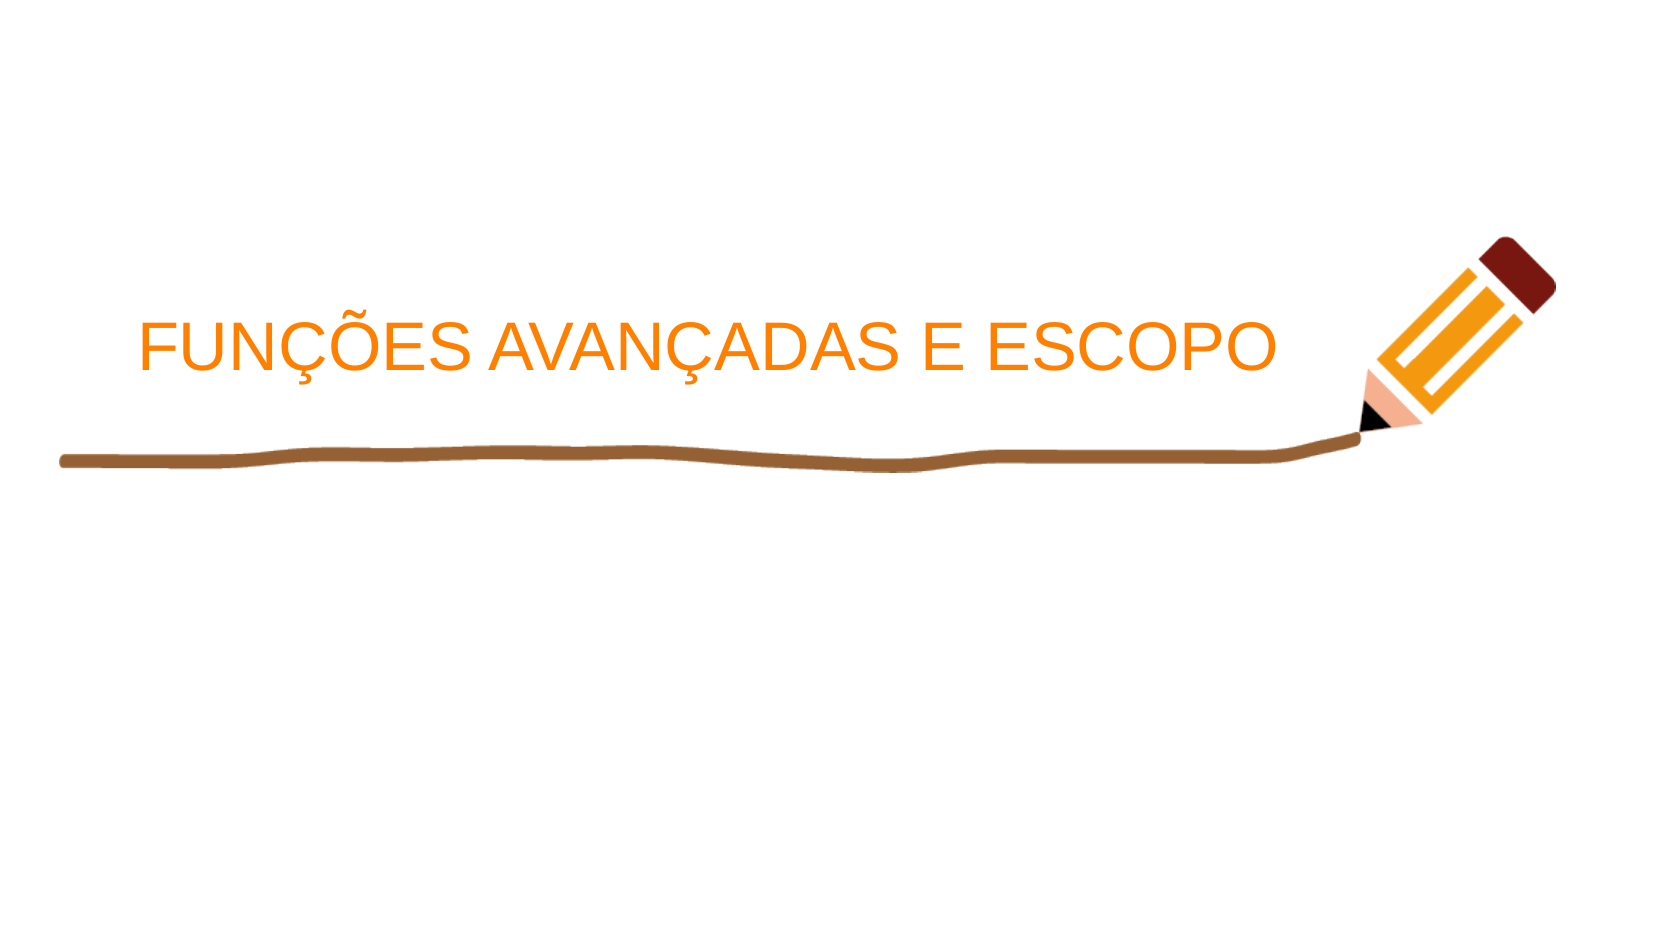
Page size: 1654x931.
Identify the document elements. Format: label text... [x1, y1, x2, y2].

picture [59, 236, 1556, 473]
title FUNÇÕES AVANÇADAS E ESCOPO [88, 265, 1329, 429]
